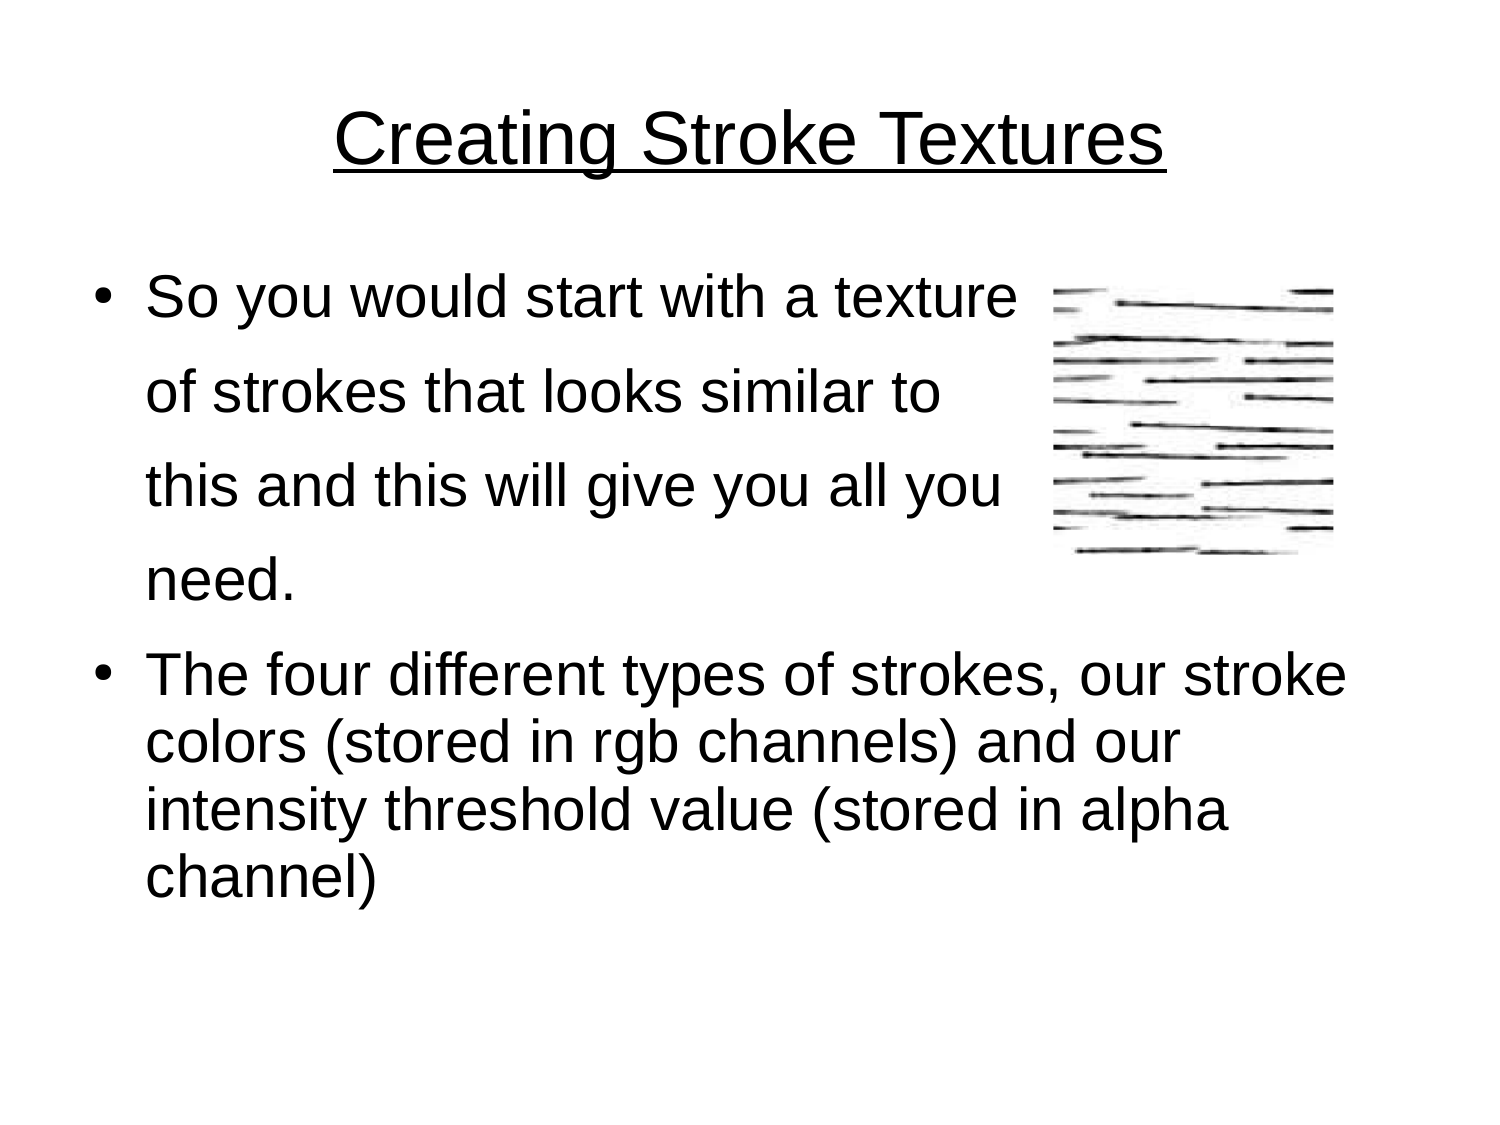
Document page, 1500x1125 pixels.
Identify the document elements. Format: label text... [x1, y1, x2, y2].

title Creating Stroke Textures [75, 44, 1425, 233]
list So you would start with a texture of strokes that looks similar to this and this will give you all you need. The four different types of strokes, our stroke colors (stored in rgb channels) and our intensity threshold value (stored in alpha channel) [75, 263, 1395, 916]
picture [1051, 281, 1336, 555]
